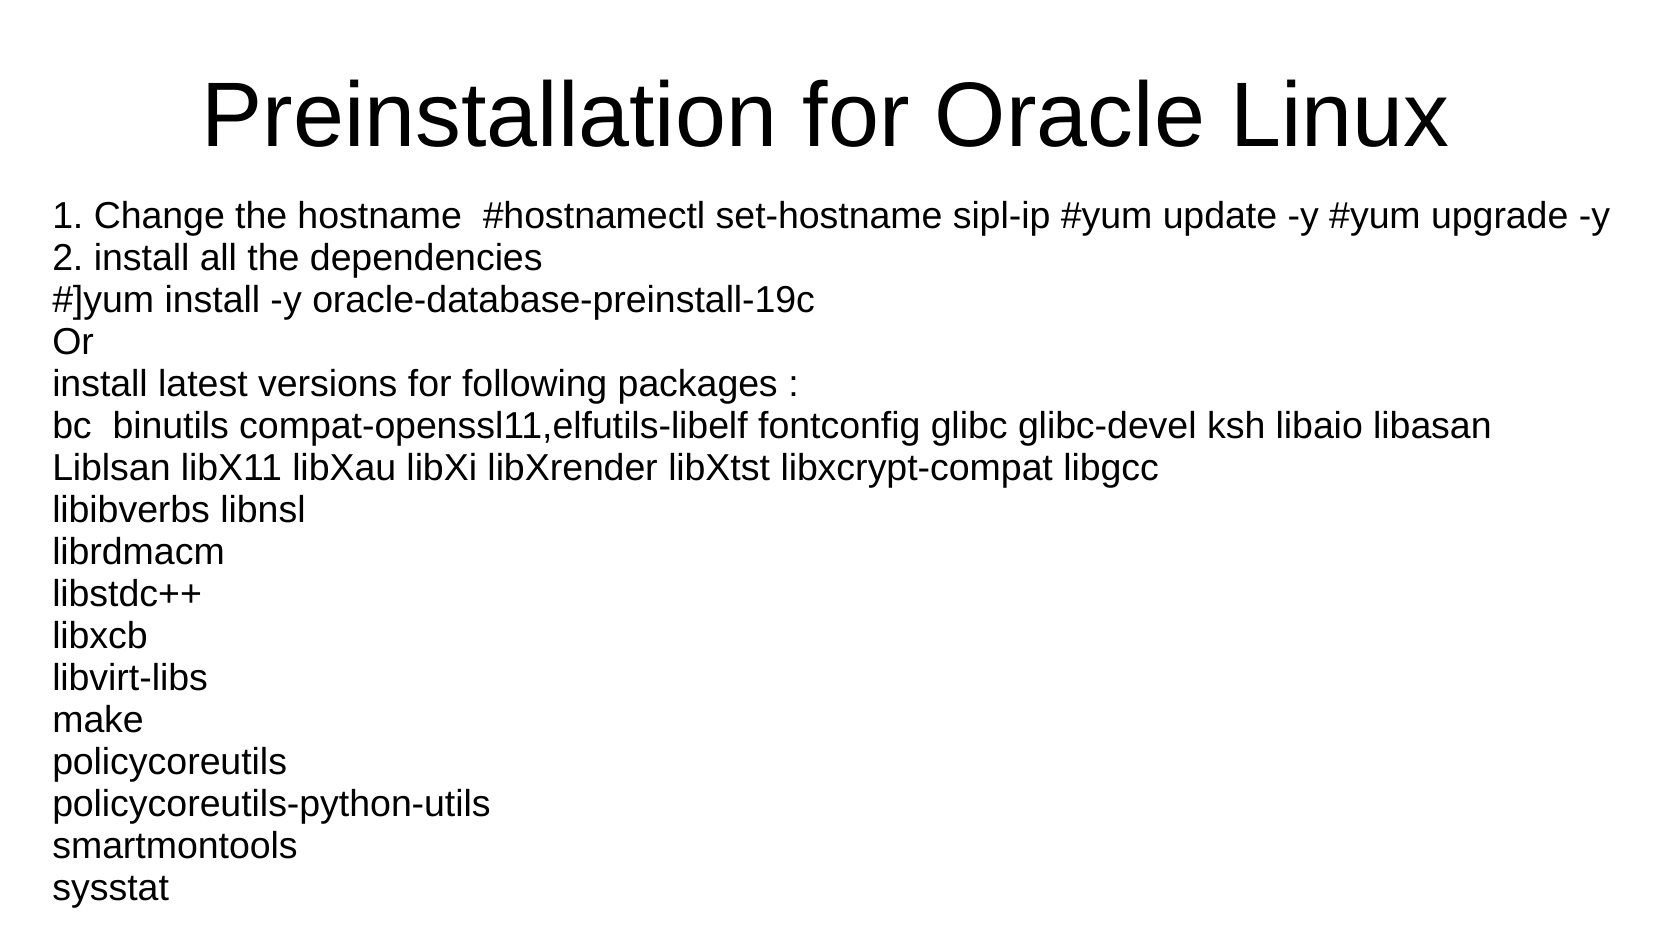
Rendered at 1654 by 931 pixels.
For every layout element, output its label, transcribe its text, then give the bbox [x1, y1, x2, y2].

title Preinstallation for Oracle Linux [82, 37, 1571, 187]
text_box 1. Change the hostname #hostnamectl set-hostname sipl-ip #yum update -y #yum upgrade -y 2. install all the dependencies #]yum install -y oracle-database-preinstall-19c Or install latest versions for following packages : bc binutils compat-openssl11,elfutils-libelf fontconfig glibc glibc-devel ksh libaio libasan Liblsan libX11 libXau libXi libXrender libXtst libxcrypt-compat libgcc libibverbs libnsl librdmacm libstdc++ libxcb libvirt-libs make policycoreutils policycoreutils-python-utils smartmontools sysstat [37, 187, 1654, 931]
